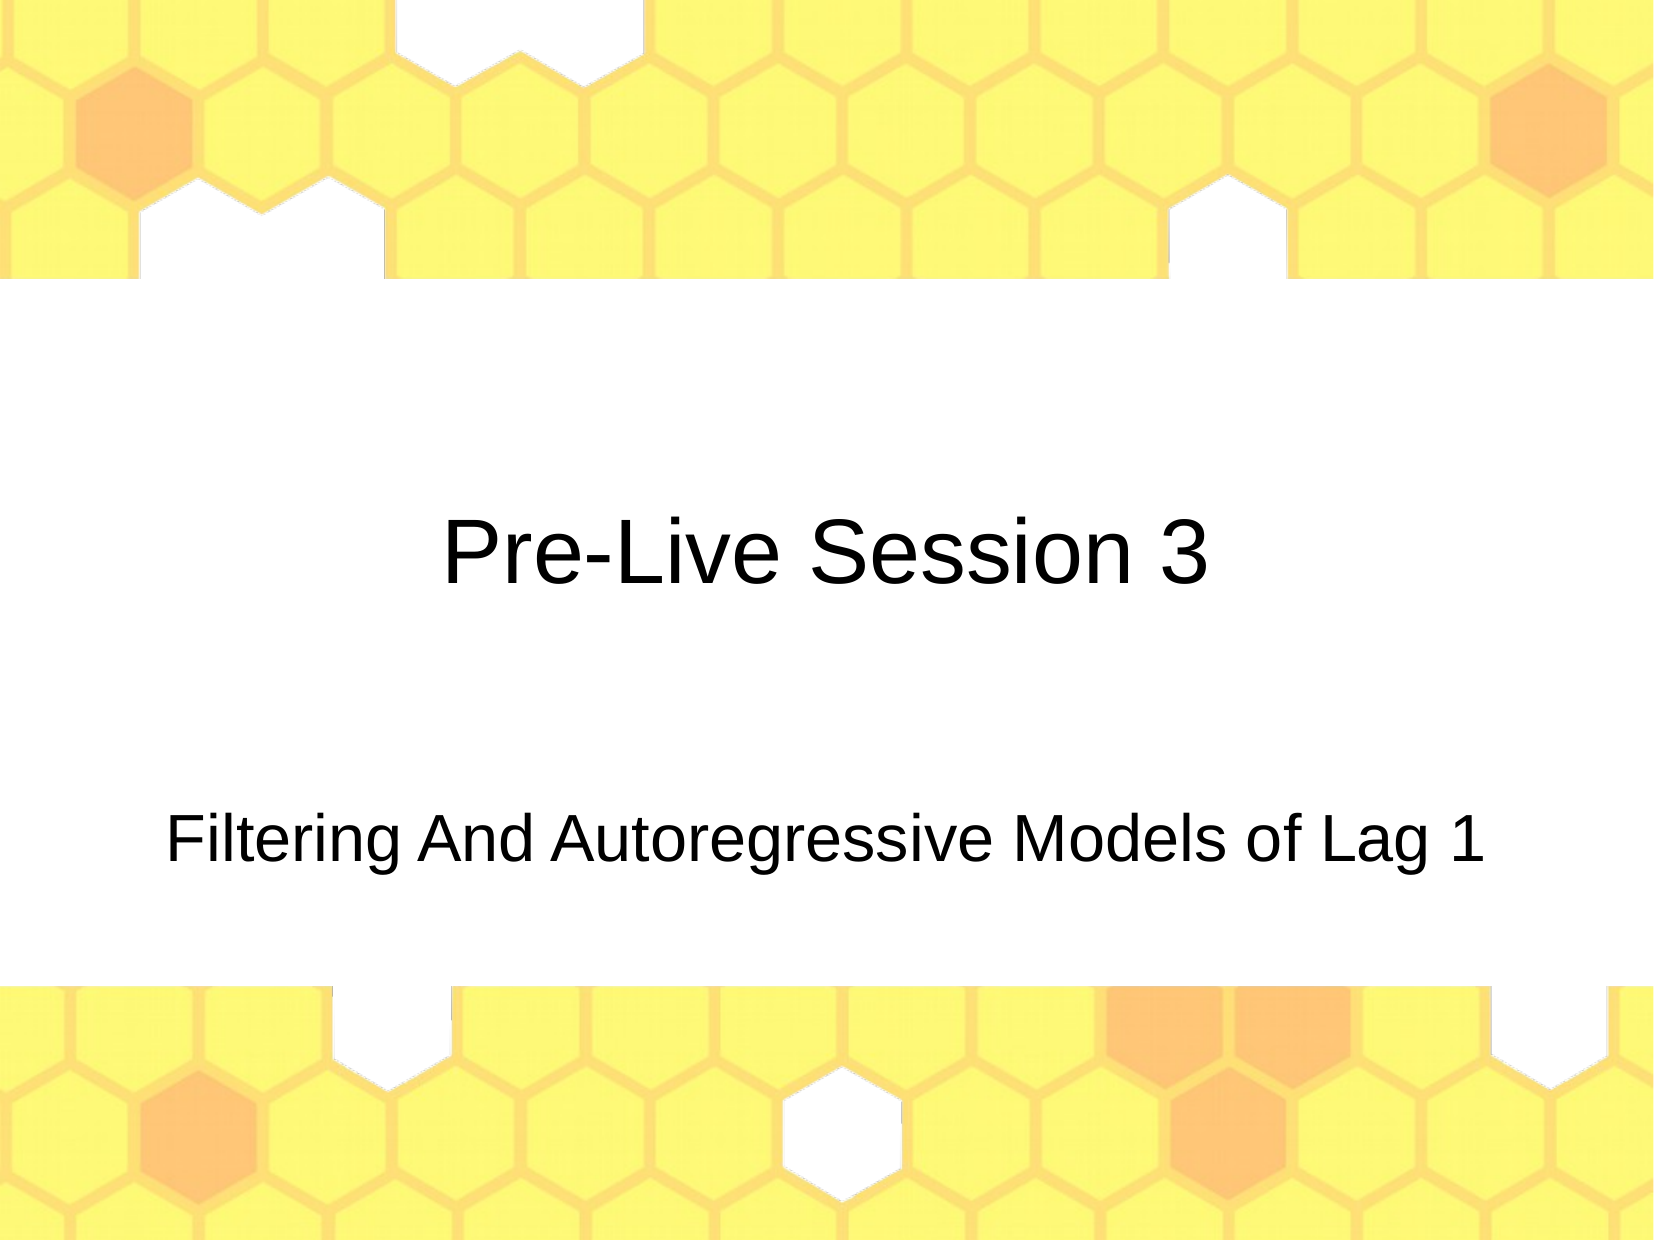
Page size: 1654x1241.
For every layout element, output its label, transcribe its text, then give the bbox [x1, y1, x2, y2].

picture [0, 0, 1654, 279]
subtitle Filtering And Autoregressive Models of Lag 1 [82, 744, 1571, 934]
picture [0, 986, 1654, 1240]
title Pre-Live Session 3 [82, 418, 1571, 686]
